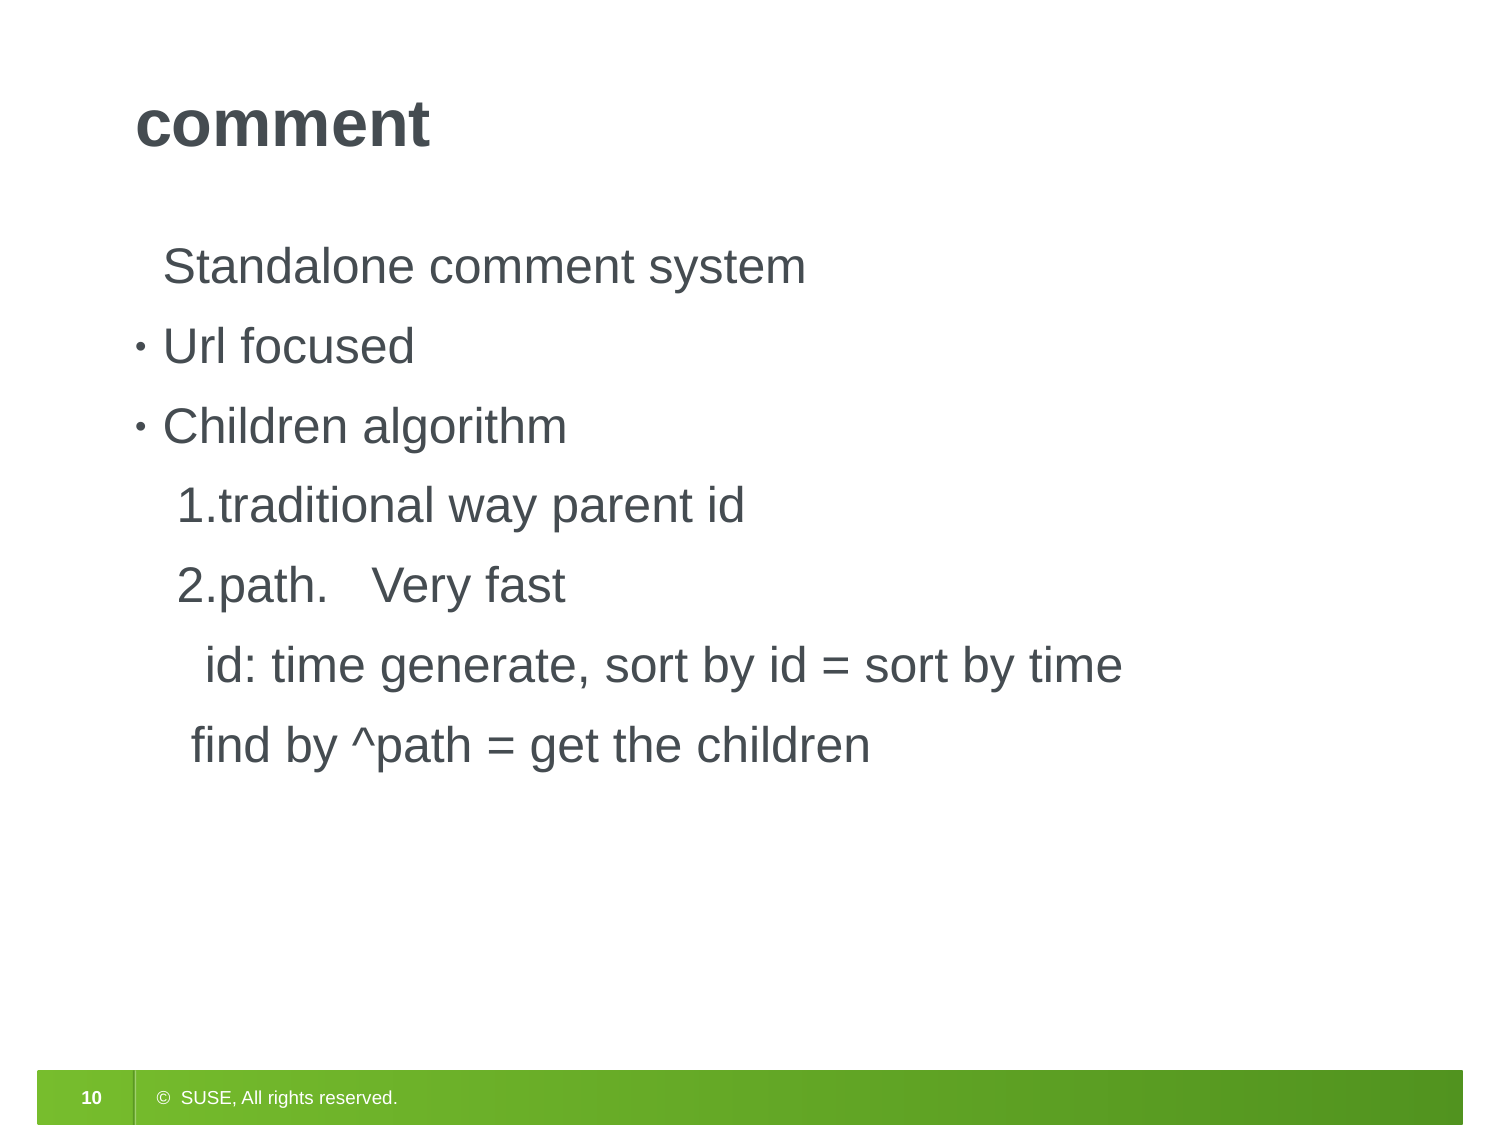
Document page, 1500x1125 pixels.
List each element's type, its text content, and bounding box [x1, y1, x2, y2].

list Standalone comment system Url focused Children algorithm 1.traditional way parent id 2.path. Very fast id: time generate, sort by id = sort by time find by ^path = get the children [135, 238, 1372, 982]
title comment [135, 41, 1372, 204]
